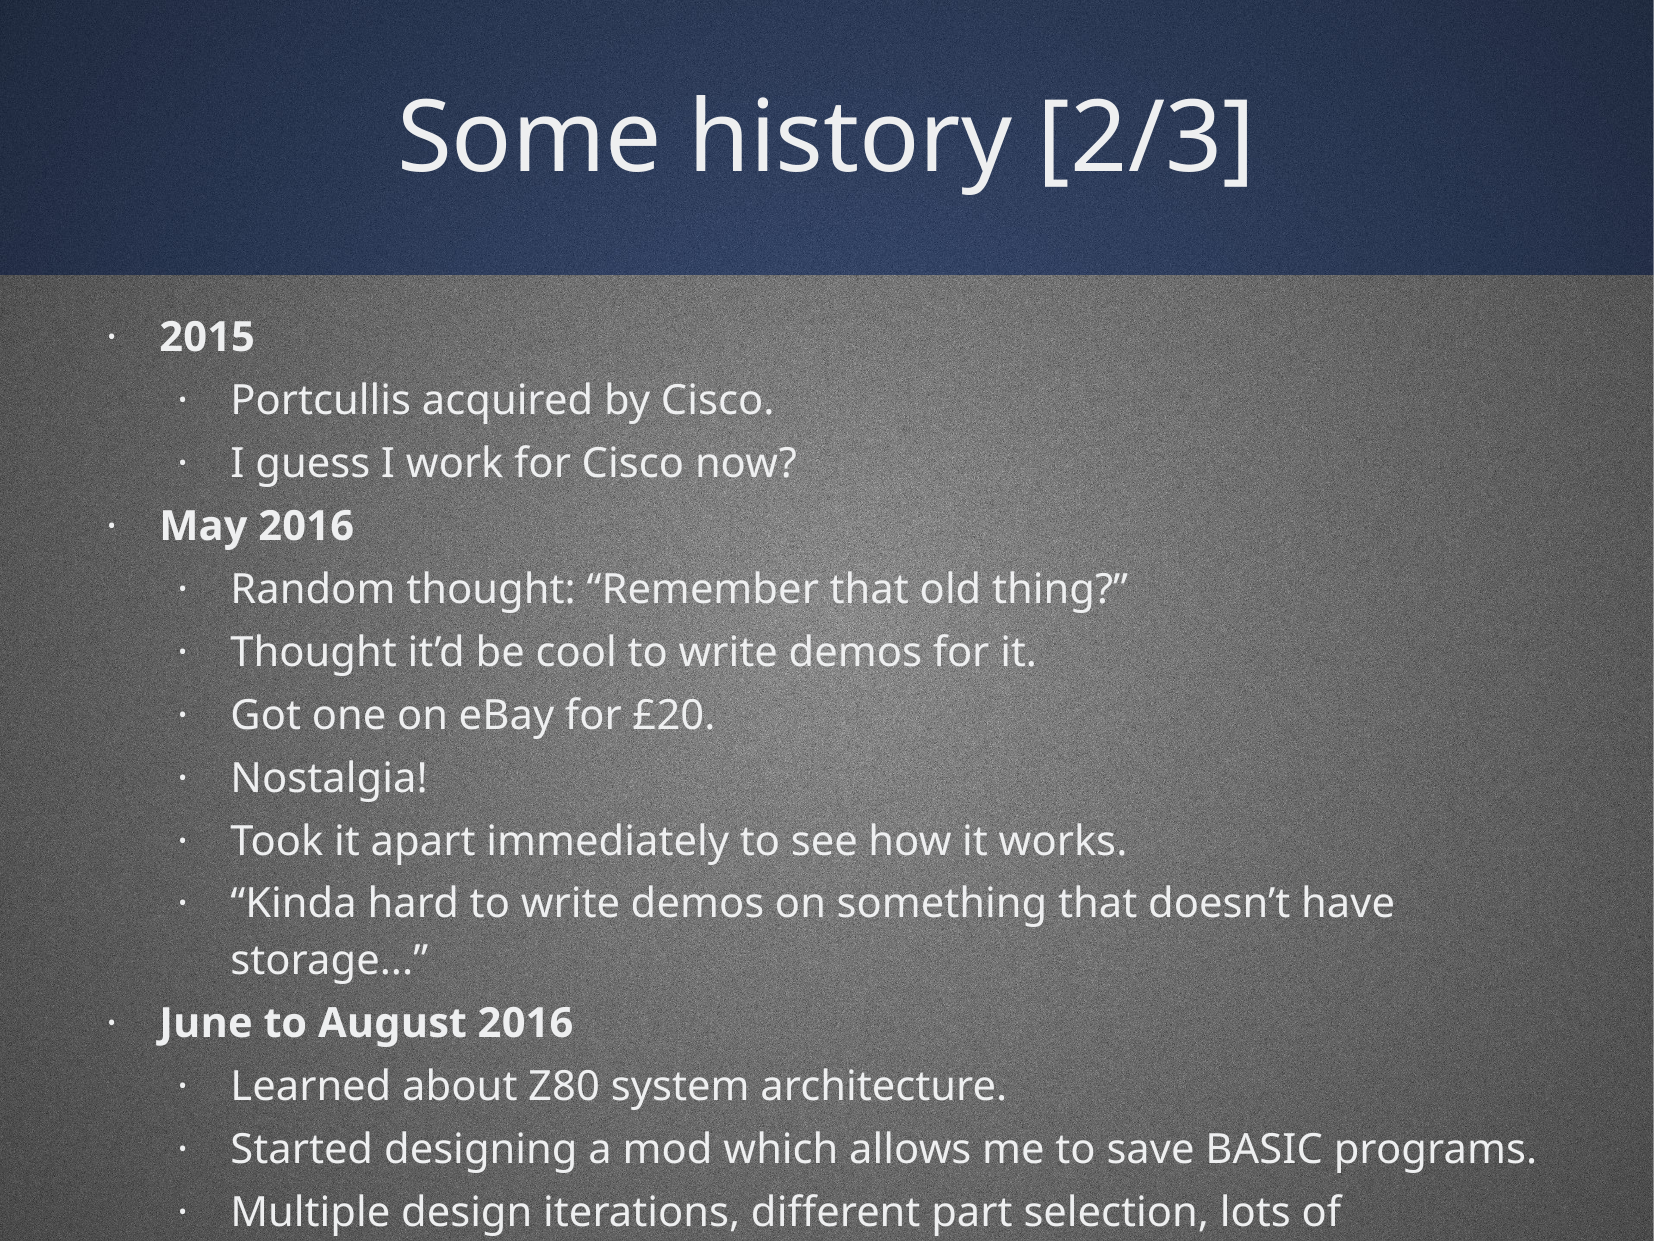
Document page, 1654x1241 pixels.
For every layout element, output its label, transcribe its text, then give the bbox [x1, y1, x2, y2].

list 2015 Portcullis acquired by Cisco. I guess I work for Cisco now? May 2016 Random thought: “Remember that old thing?” Thought it’d be cool to write demos for it. Got one on eBay for £20. Nostalgia! Took it apart immediately to see how it works. “Kinda hard to write demos on something that doesn’t have storage...” June to August 2016 Learned about Z80 system architecture. Started designing a mod which allows me to save BASIC programs. Multiple design iterations, different part selection, lots of headaches. Finalised design, got boards made. Life stuff = delays. [88, 307, 1565, 1170]
picture [0, 0, 1654, 1241]
title Some history [2/3] [88, 29, 1565, 237]
